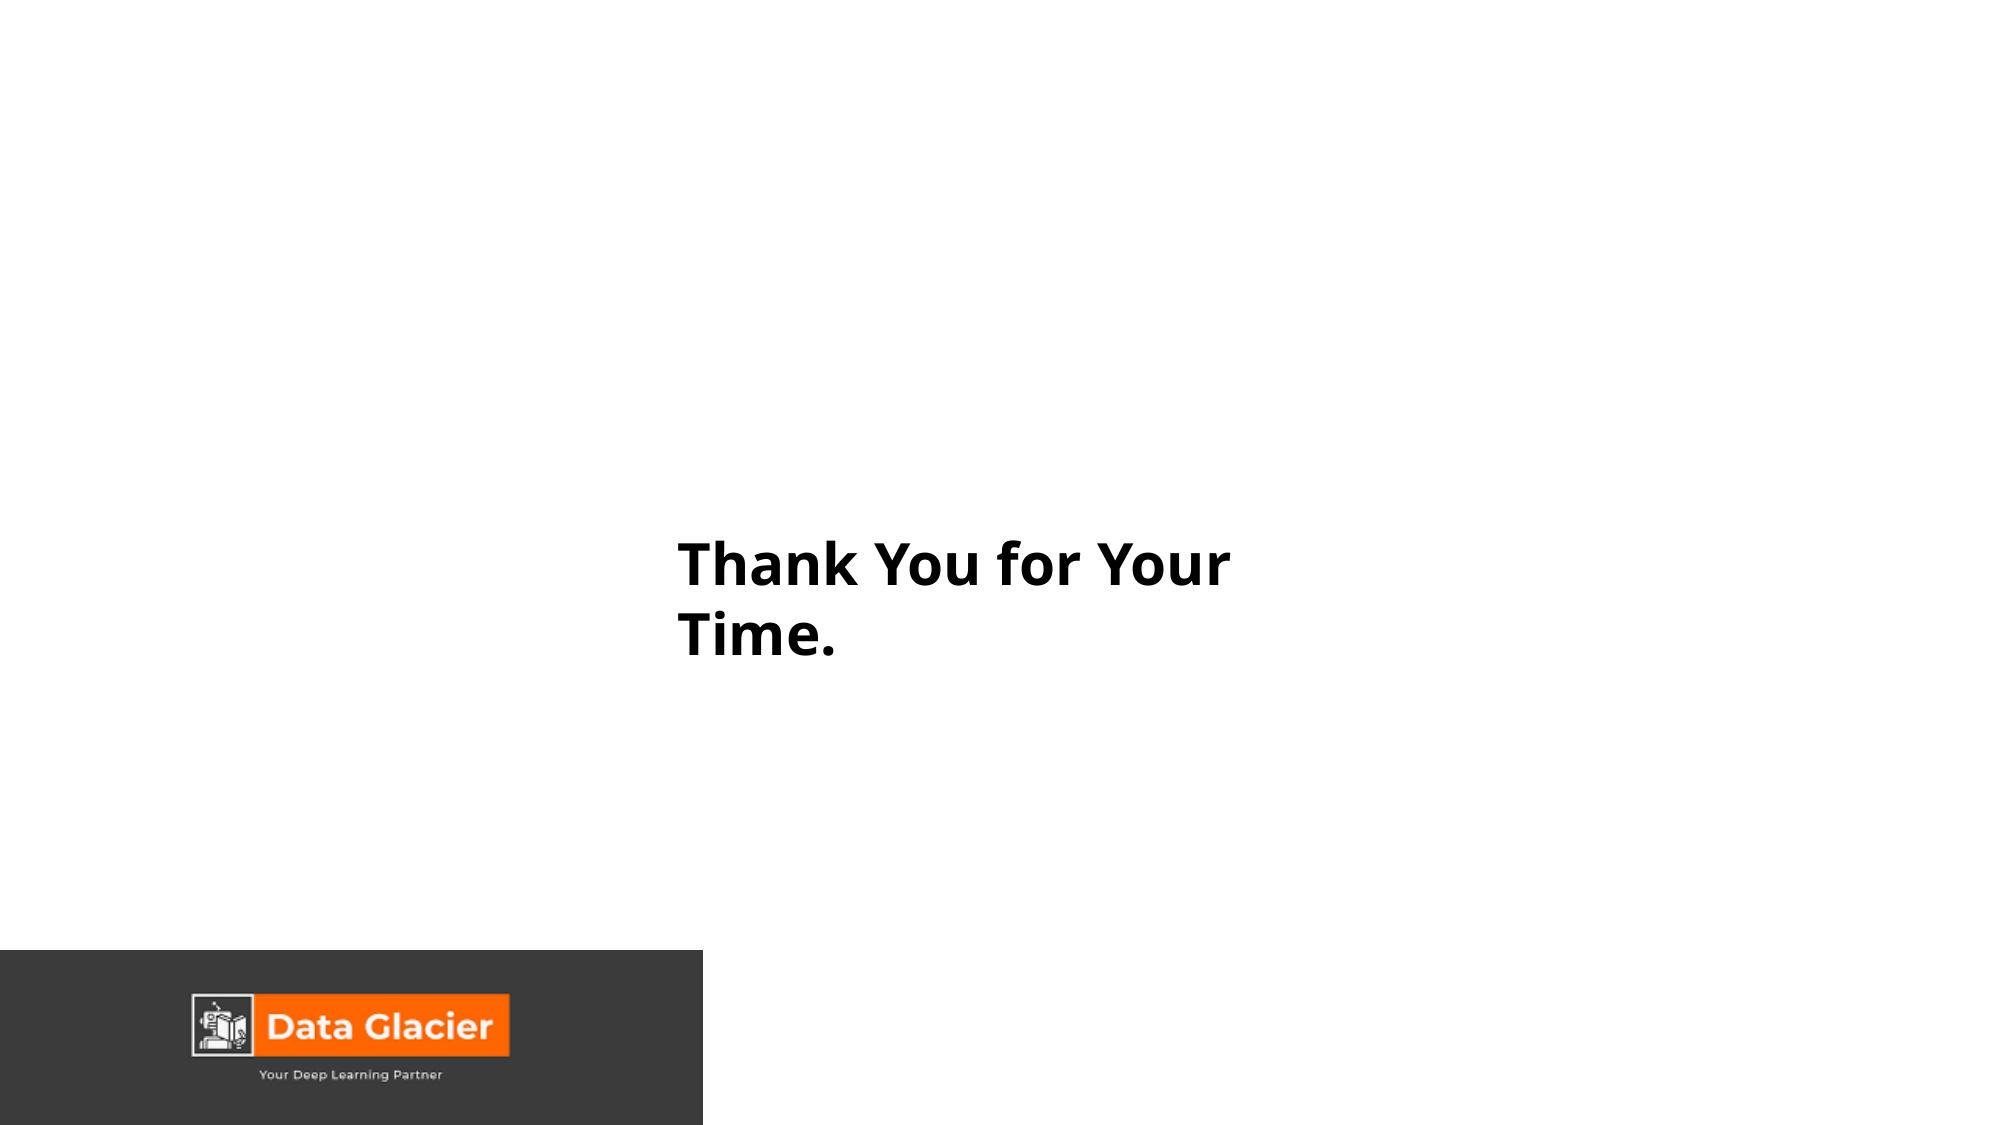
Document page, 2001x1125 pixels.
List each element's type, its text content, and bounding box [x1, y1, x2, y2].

text_box Thank You for Your Time. [662, 519, 1339, 606]
picture [0, 950, 703, 1125]
